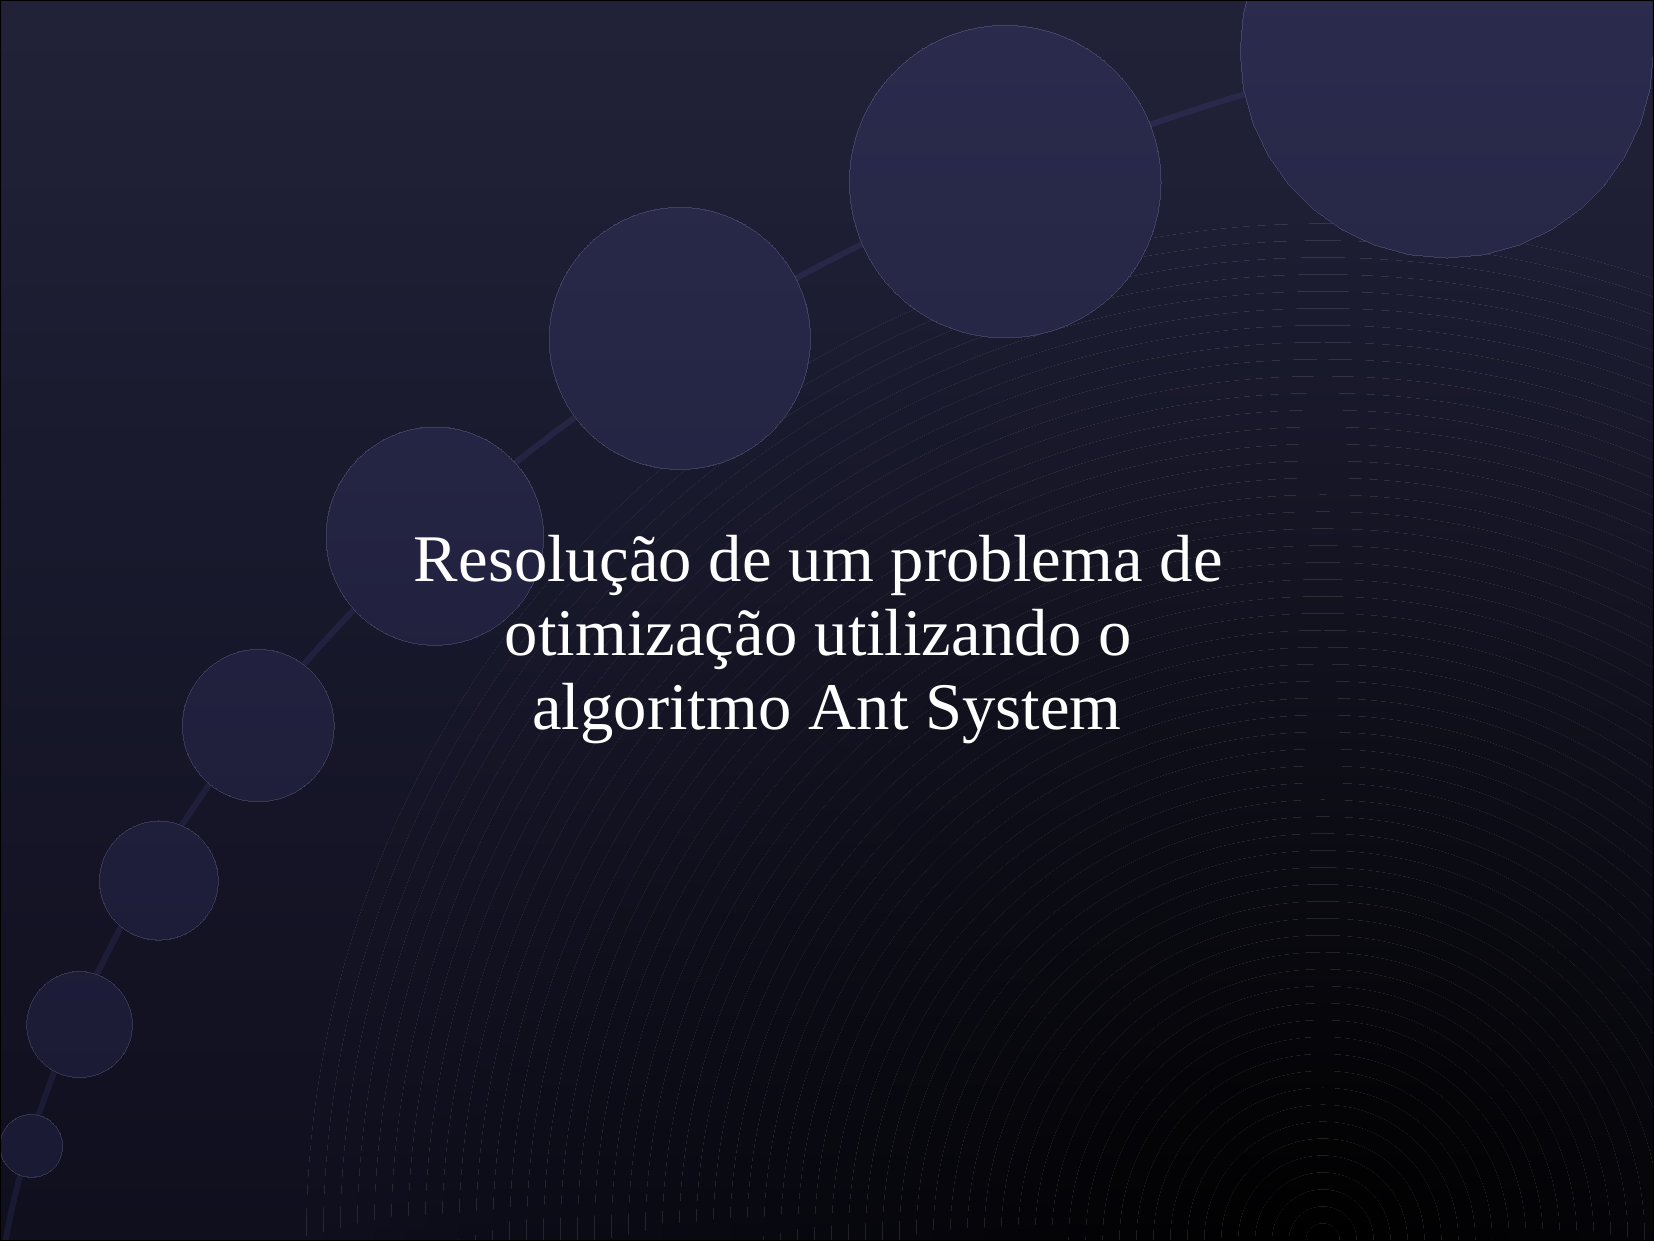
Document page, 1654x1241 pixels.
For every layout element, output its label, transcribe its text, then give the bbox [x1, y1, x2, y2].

subtitle Resolução de um problema de otimização utilizando o algoritmo Ant System [121, 102, 1534, 1164]
